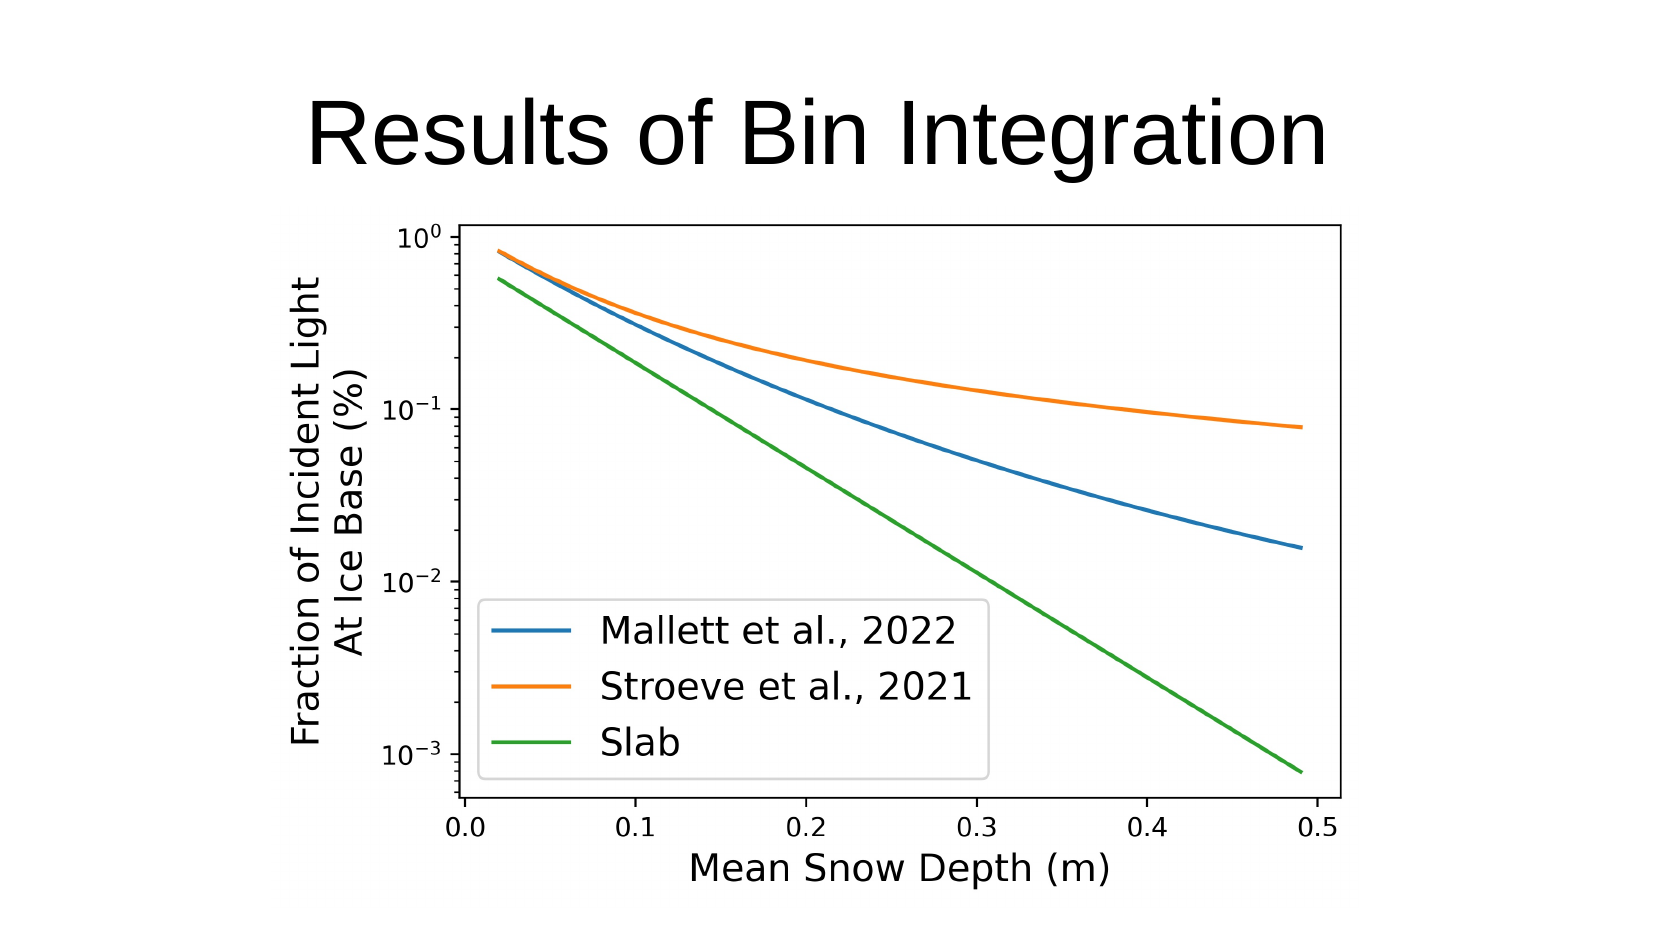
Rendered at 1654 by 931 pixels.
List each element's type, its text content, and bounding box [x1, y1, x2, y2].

picture [271, 206, 1359, 908]
title Results of Bin Integration [94, 29, 1542, 235]
